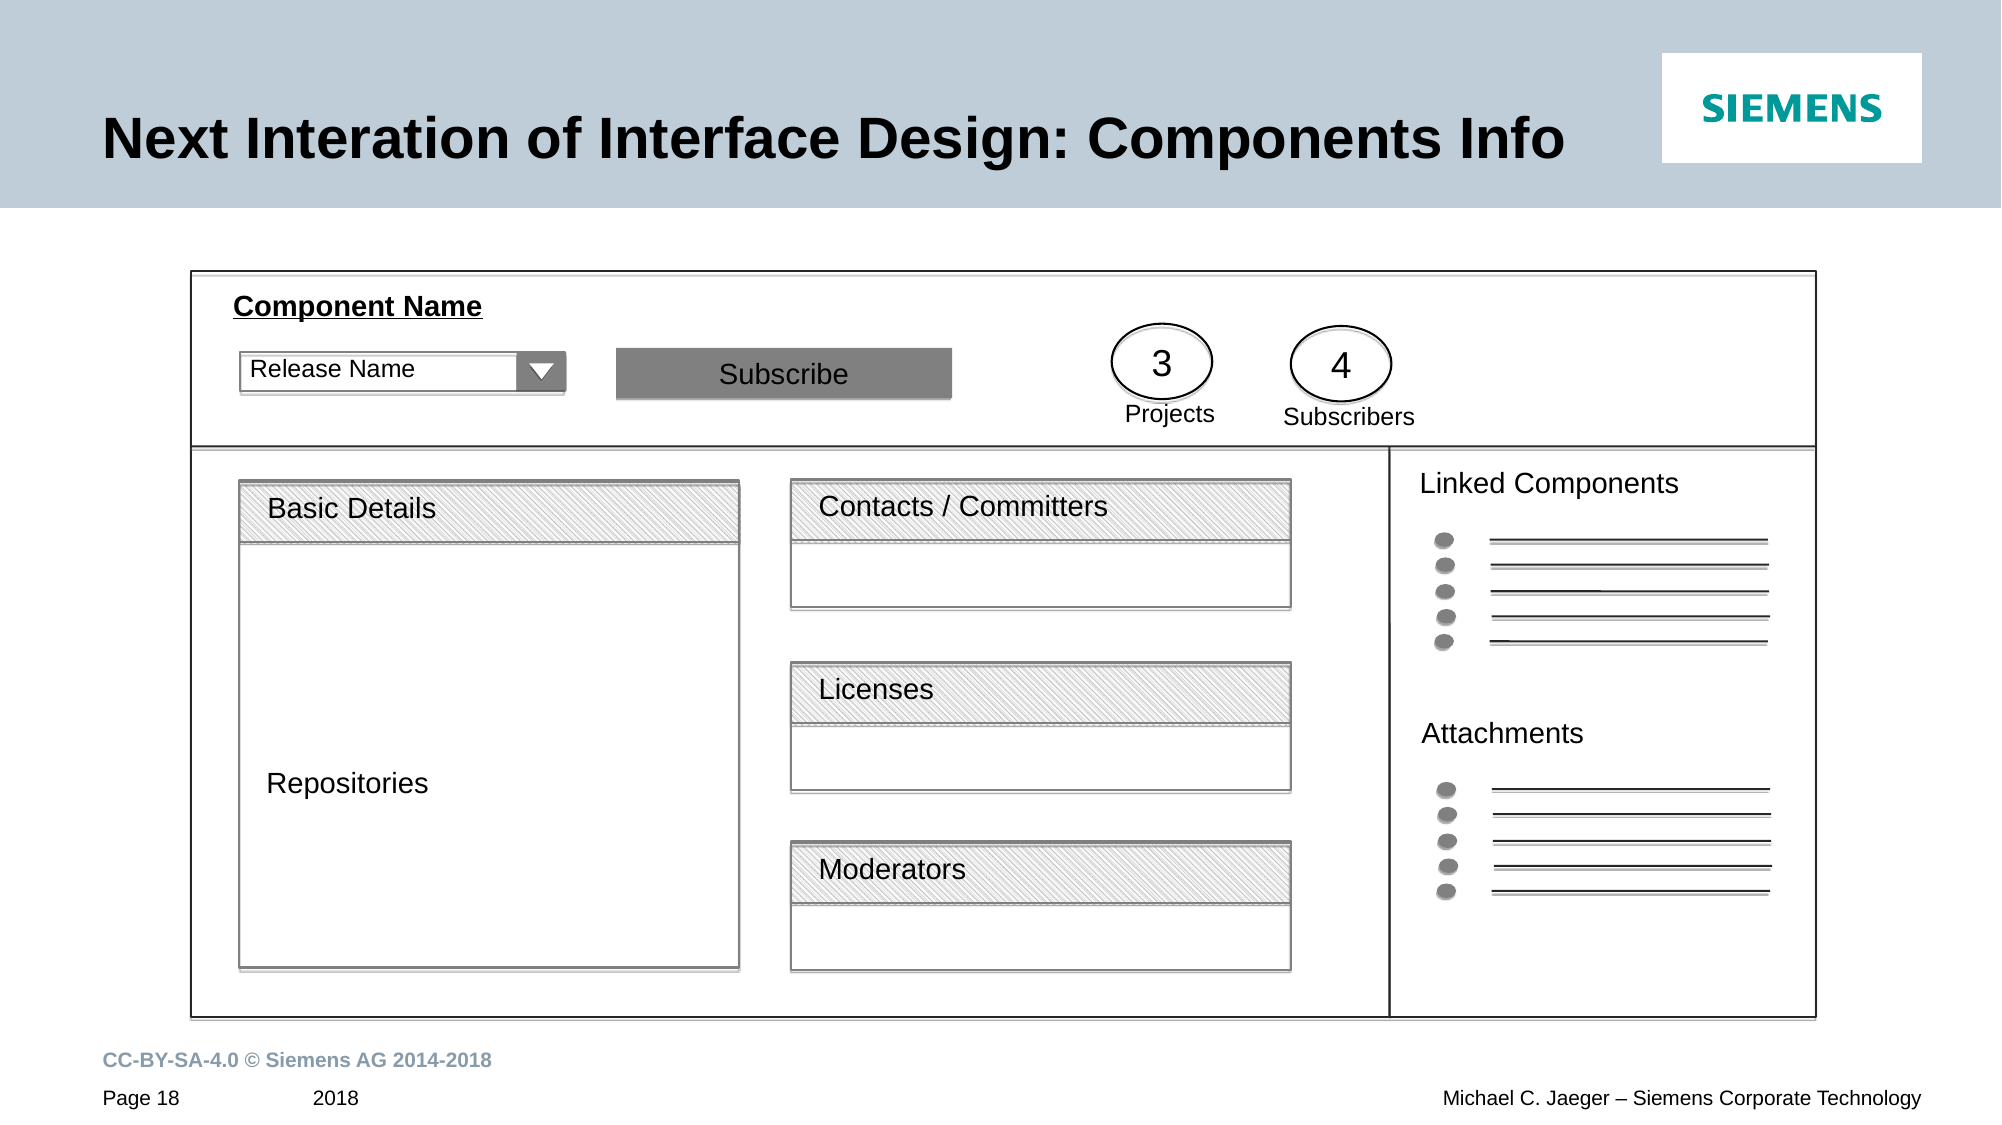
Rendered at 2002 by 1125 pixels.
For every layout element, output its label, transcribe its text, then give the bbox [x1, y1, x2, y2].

text_box [1436, 781, 1457, 797]
text_box Attachments [1406, 706, 1600, 757]
text_box Release Name [235, 345, 431, 391]
text_box [1438, 858, 1459, 874]
text_box 4 [1315, 333, 1367, 392]
text_box Contacts / Committers [803, 480, 1124, 531]
text_box Repositories [251, 756, 445, 807]
text_box [1435, 557, 1456, 572]
text_box [240, 485, 738, 542]
text_box Next Interation of Interface Design: Components Info [0, 0, 2001, 208]
text_box [1437, 833, 1458, 849]
text_box Moderators [803, 842, 982, 893]
text_box 3 [1136, 331, 1188, 390]
text_box [516, 352, 567, 390]
text_box [1435, 583, 1456, 599]
text_box [792, 846, 1290, 903]
text_box [792, 483, 1290, 541]
text_box Component Name [218, 279, 498, 330]
text_box [1434, 532, 1455, 547]
text_box Basic Details [252, 481, 452, 532]
text_box Subscribers [1268, 392, 1431, 438]
text_box [1437, 806, 1458, 822]
text_box [1436, 883, 1457, 899]
text_box [1434, 633, 1454, 649]
text_box [792, 666, 1290, 724]
text_box Subscribe [616, 347, 953, 399]
text_box [1436, 608, 1457, 624]
text_box Licenses [803, 663, 950, 713]
text_box Linked Components [1404, 457, 1695, 507]
text_box Projects [1109, 390, 1231, 436]
